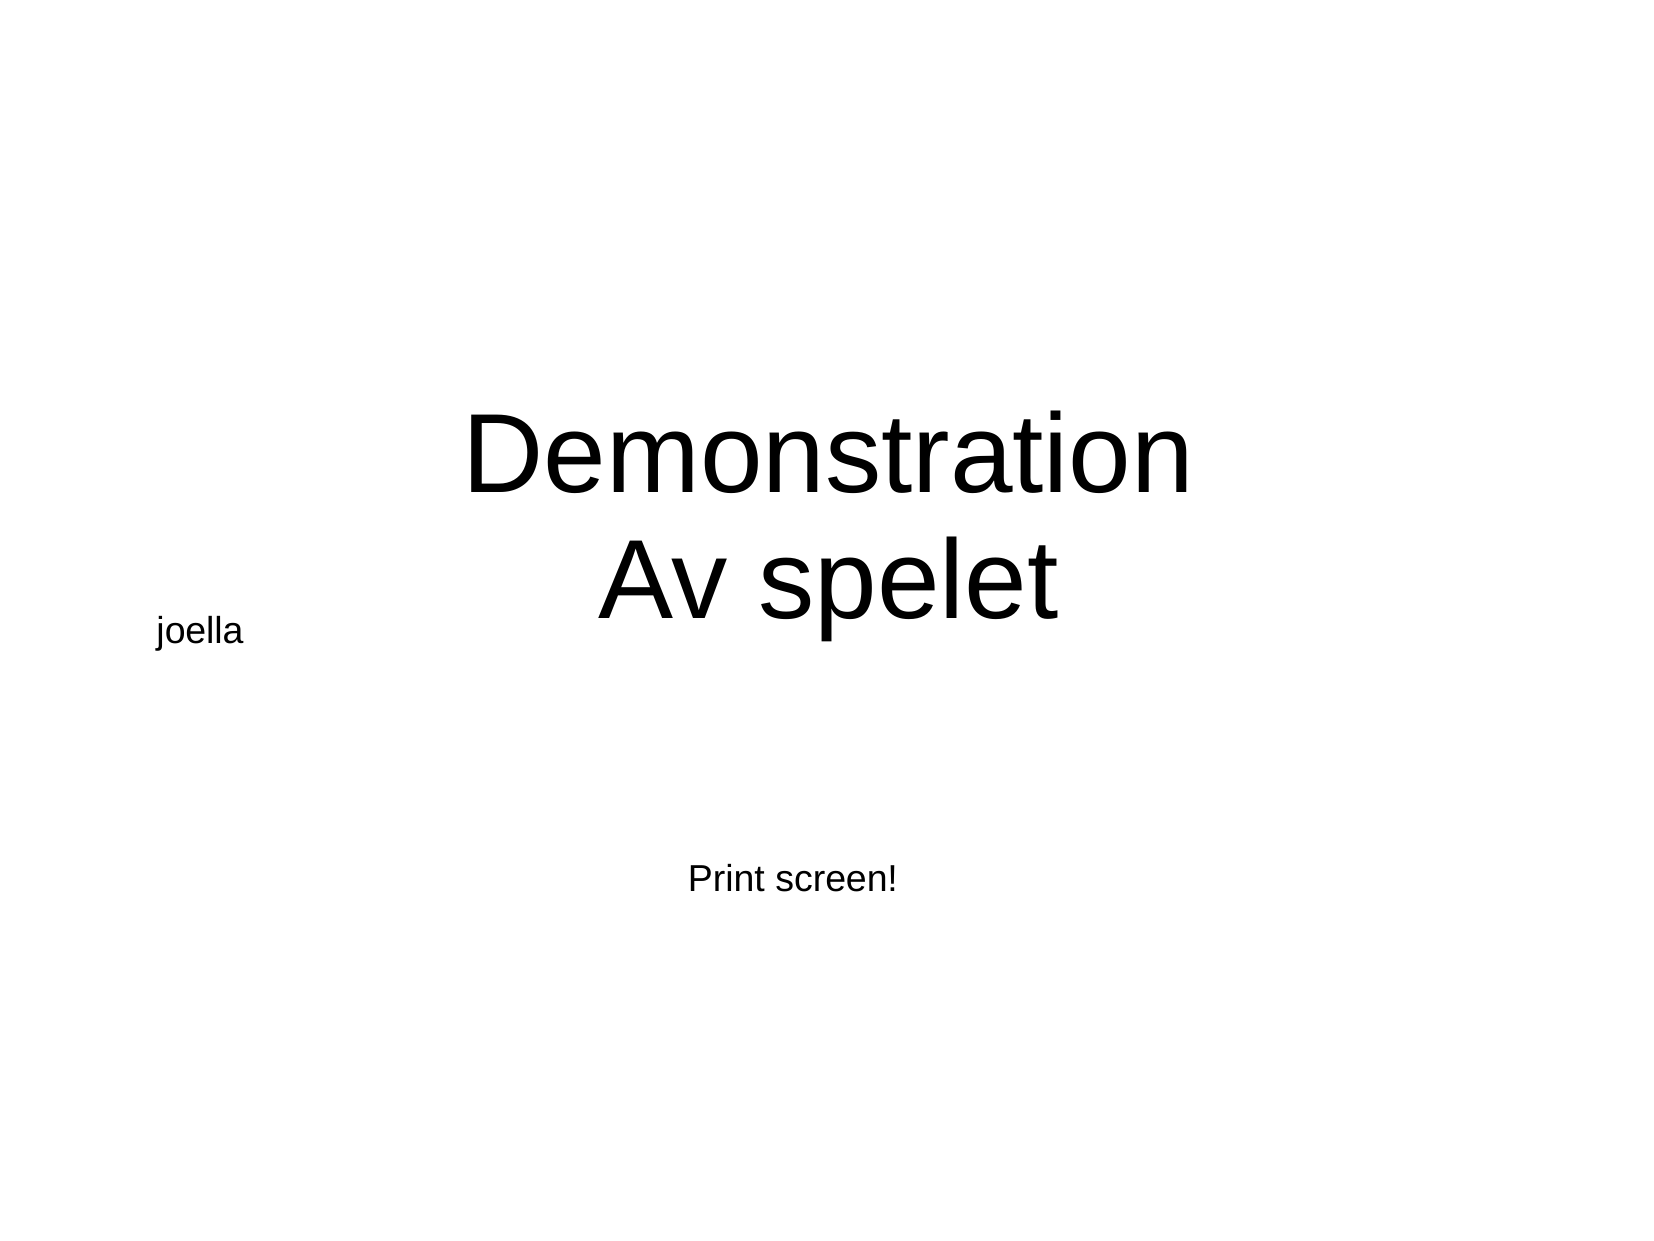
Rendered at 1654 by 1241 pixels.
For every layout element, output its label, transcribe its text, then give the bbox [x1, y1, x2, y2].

text_box joella [141, 602, 259, 660]
text_box Demonstration Av spelet [447, 383, 1211, 650]
text_box Print screen! [673, 850, 914, 908]
